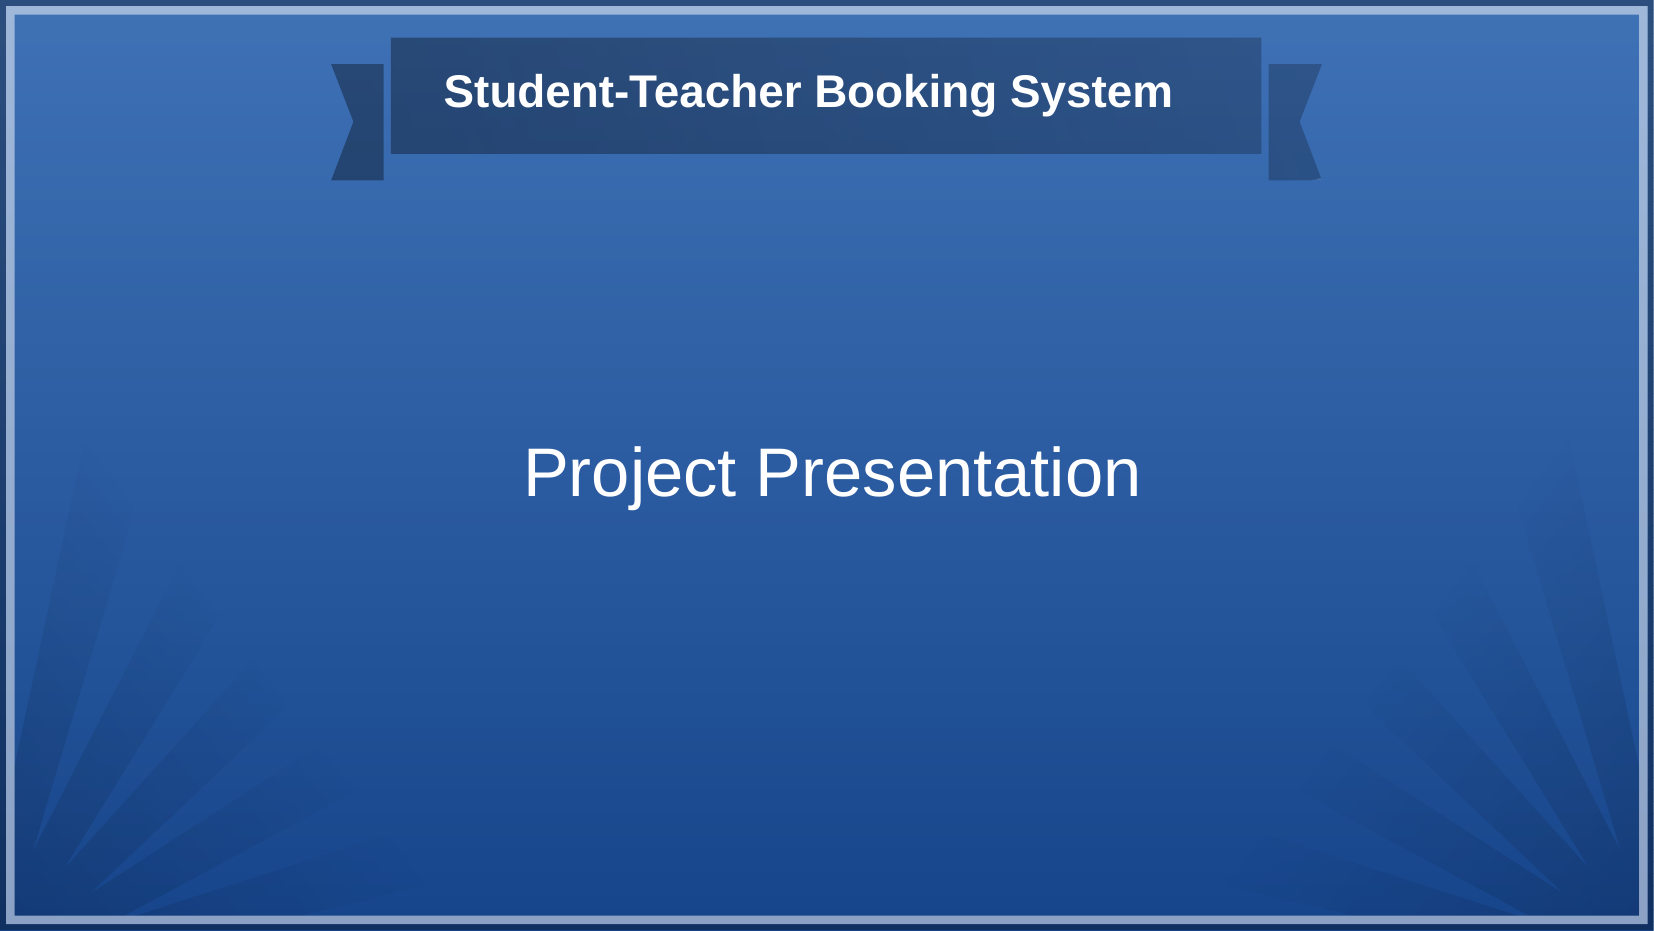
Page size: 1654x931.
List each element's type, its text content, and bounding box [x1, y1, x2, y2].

title Project Presentation [395, 413, 1270, 532]
text_box Student-Teacher Booking System [354, 59, 1263, 126]
